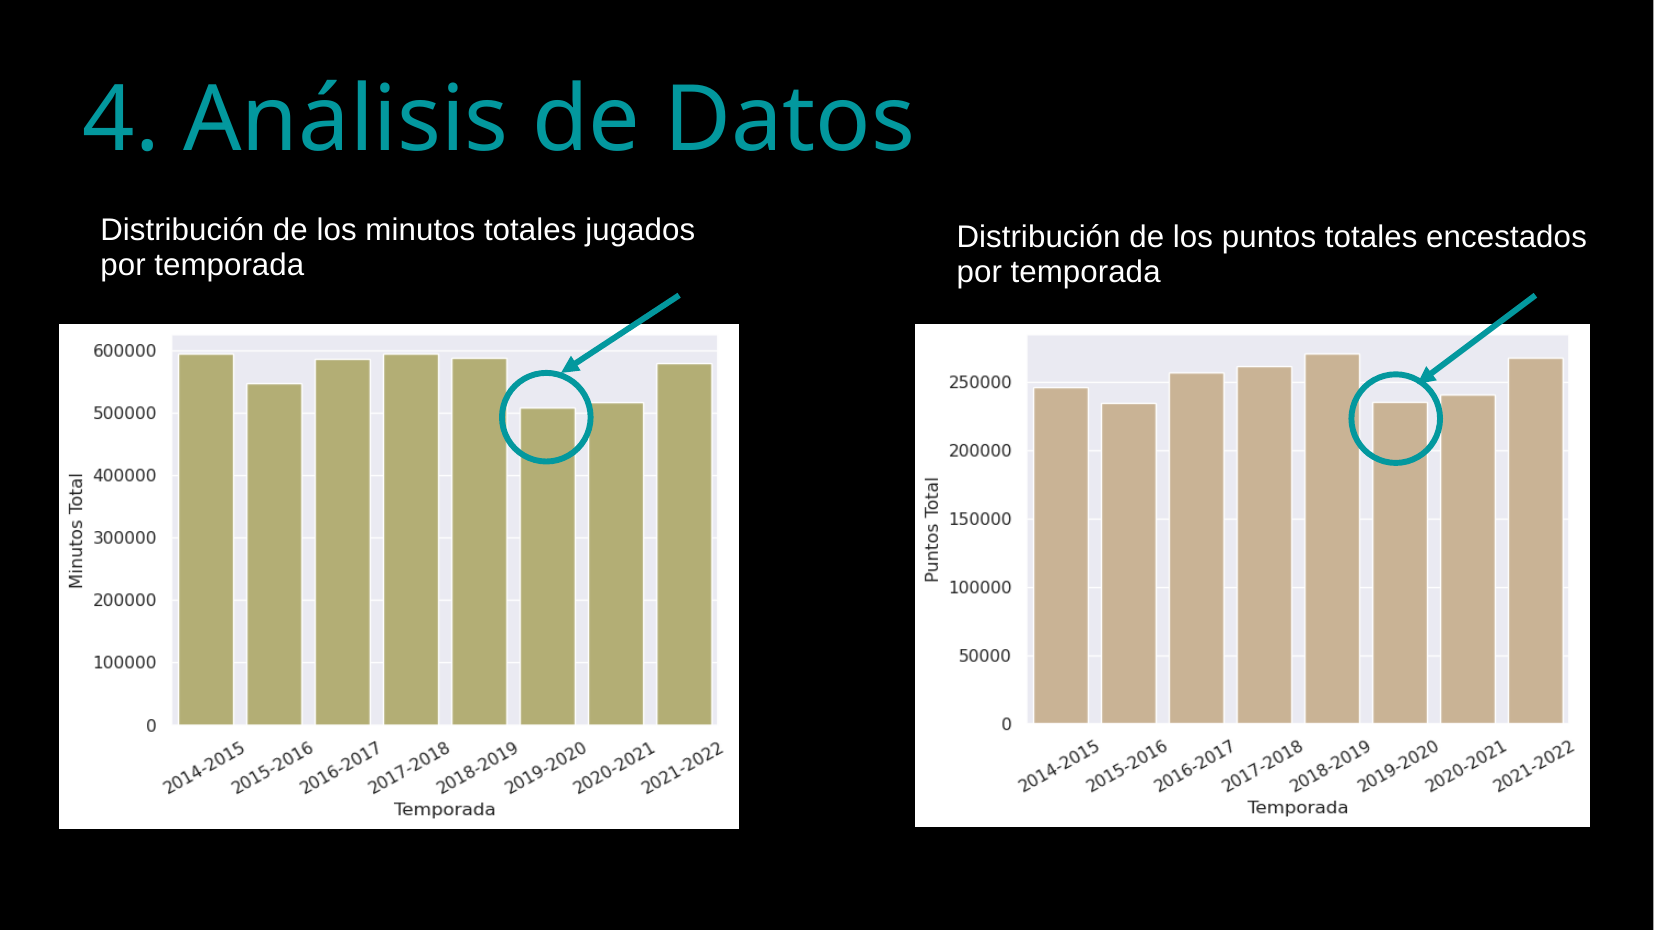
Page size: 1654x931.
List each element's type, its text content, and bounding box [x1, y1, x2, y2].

text_box [1351, 374, 1441, 463]
picture [59, 325, 739, 829]
picture [915, 332, 1590, 827]
text_box [501, 372, 591, 462]
list Distribución de los minutos totales jugados por temporada [29, 170, 739, 325]
title 4. Análisis de Datos [82, 28, 1571, 201]
list Distribución de los puntos totales encestados por temporada [885, 177, 1595, 332]
